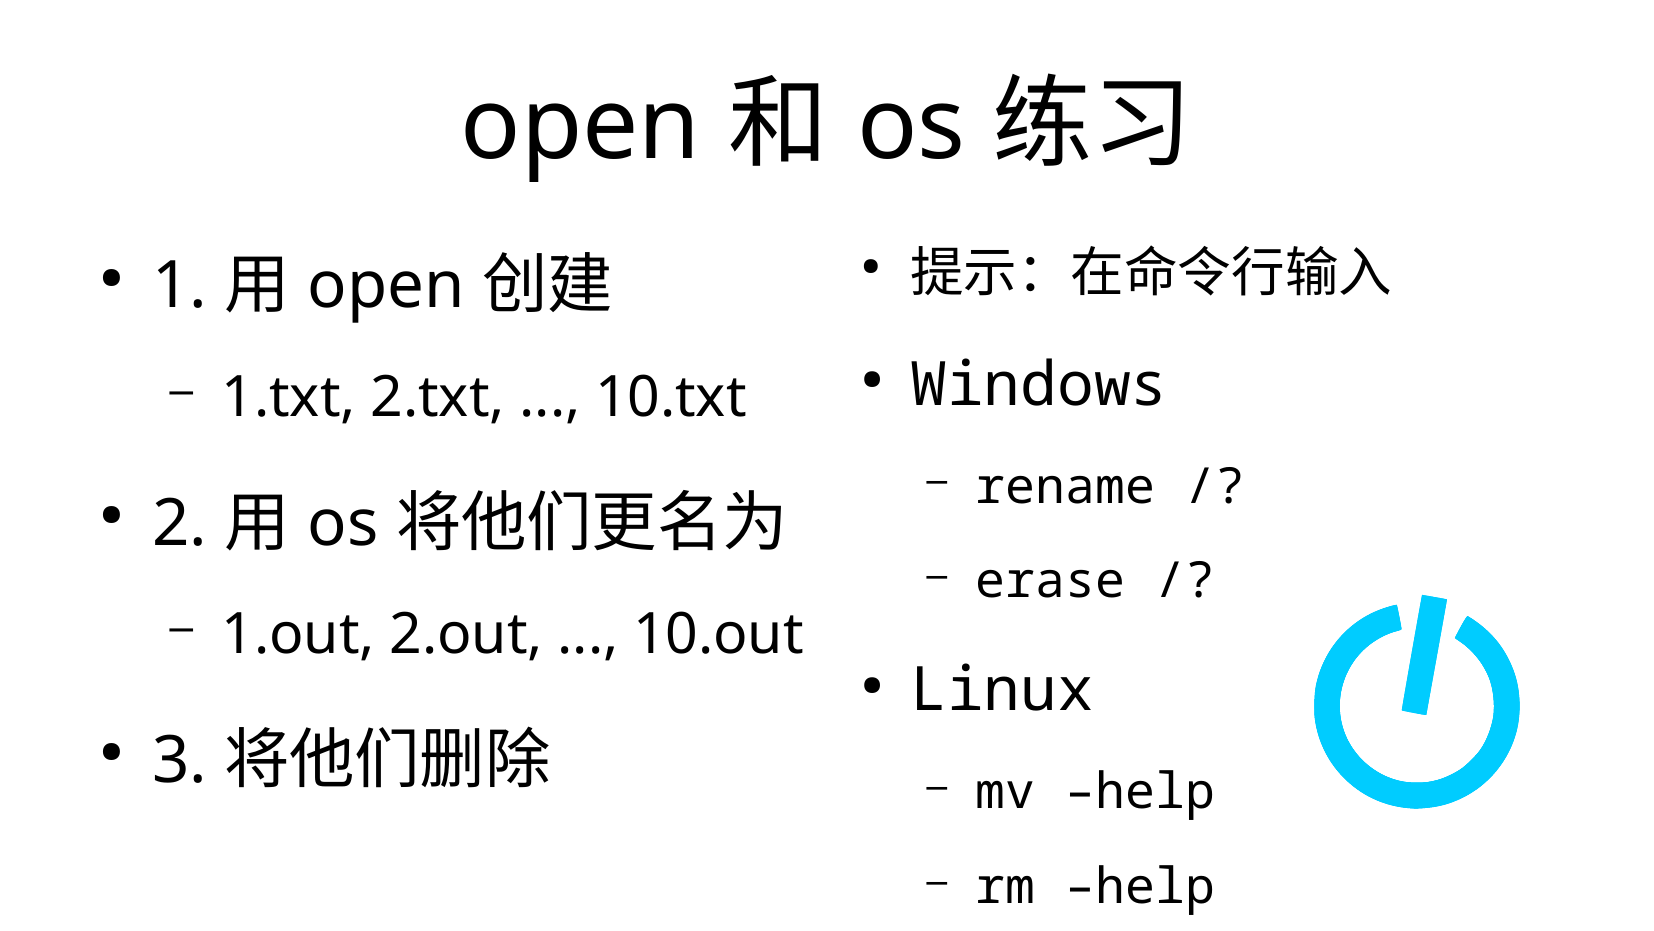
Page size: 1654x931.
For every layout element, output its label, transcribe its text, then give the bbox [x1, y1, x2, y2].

list 1.用open创建 1.txt, 2.txt, ..., 10.txt 2.用os将他们更名为 1.out, 2.out, ..., 10.out 3.将他们删除 [82, 217, 809, 898]
title open和os练习 [82, 37, 1571, 193]
list 提示：在命令行输入 Windows rename /? erase /? Linux mv –help rm –help [845, 217, 1572, 922]
